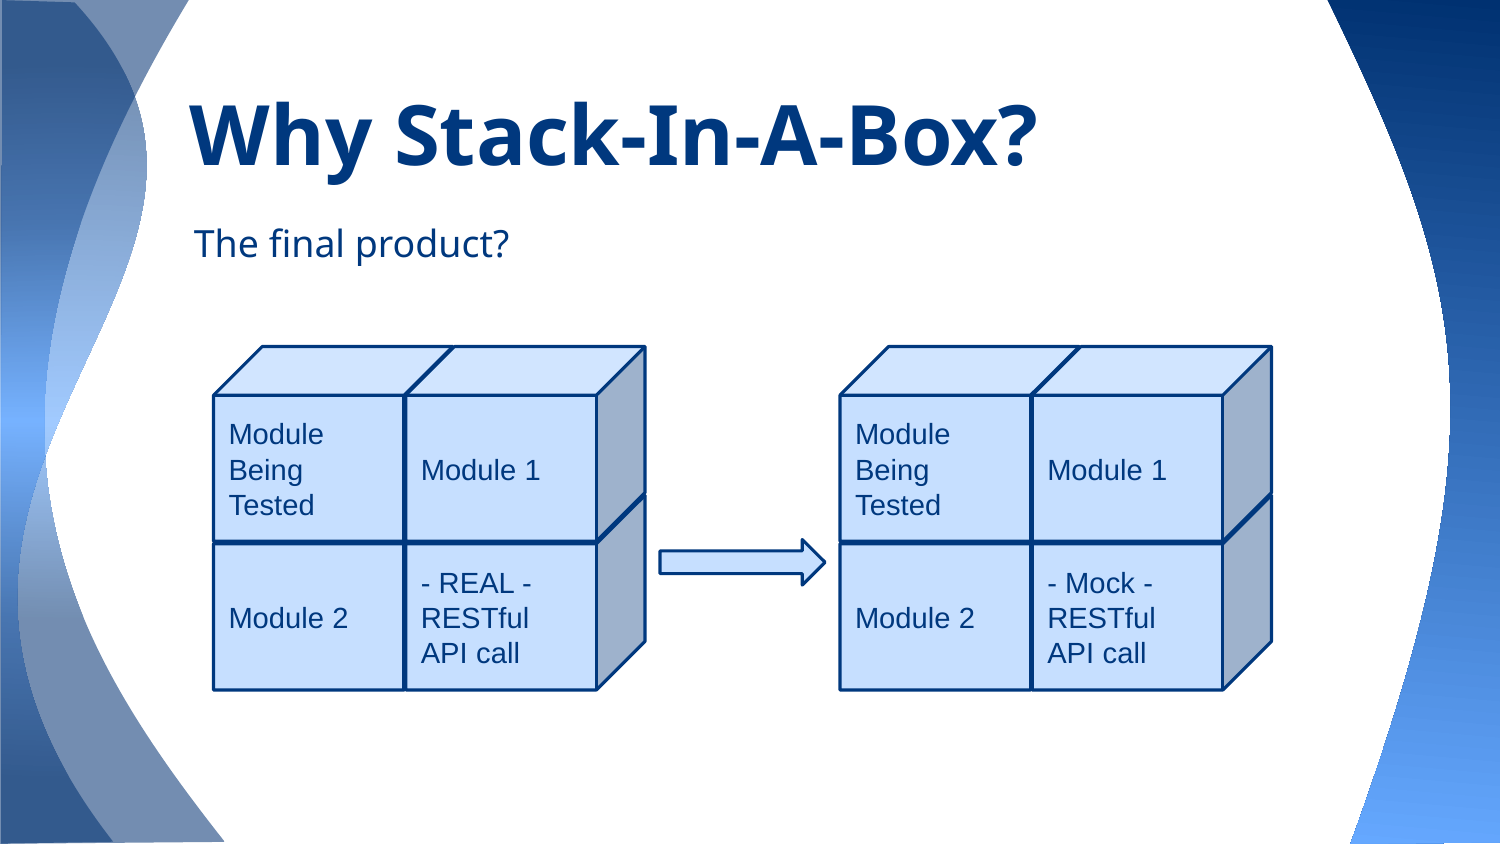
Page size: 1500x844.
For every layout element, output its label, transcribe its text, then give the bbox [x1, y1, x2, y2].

text_box - REAL - RESTful API call [406, 544, 596, 690]
text_box Module 2 [840, 544, 1030, 690]
text_box Module Being Tested [840, 396, 1030, 541]
text_box [660, 539, 826, 586]
text_box Module 2 [214, 544, 404, 690]
title Why Stack-In-A-Box? [174, 33, 1425, 197]
text_box Module 1 [1032, 396, 1222, 541]
list The final product? [178, 205, 1421, 302]
text_box Module 1 [406, 396, 596, 541]
text_box - Mock - RESTful API call [1032, 544, 1222, 690]
text_box Module Being Tested [214, 396, 404, 541]
